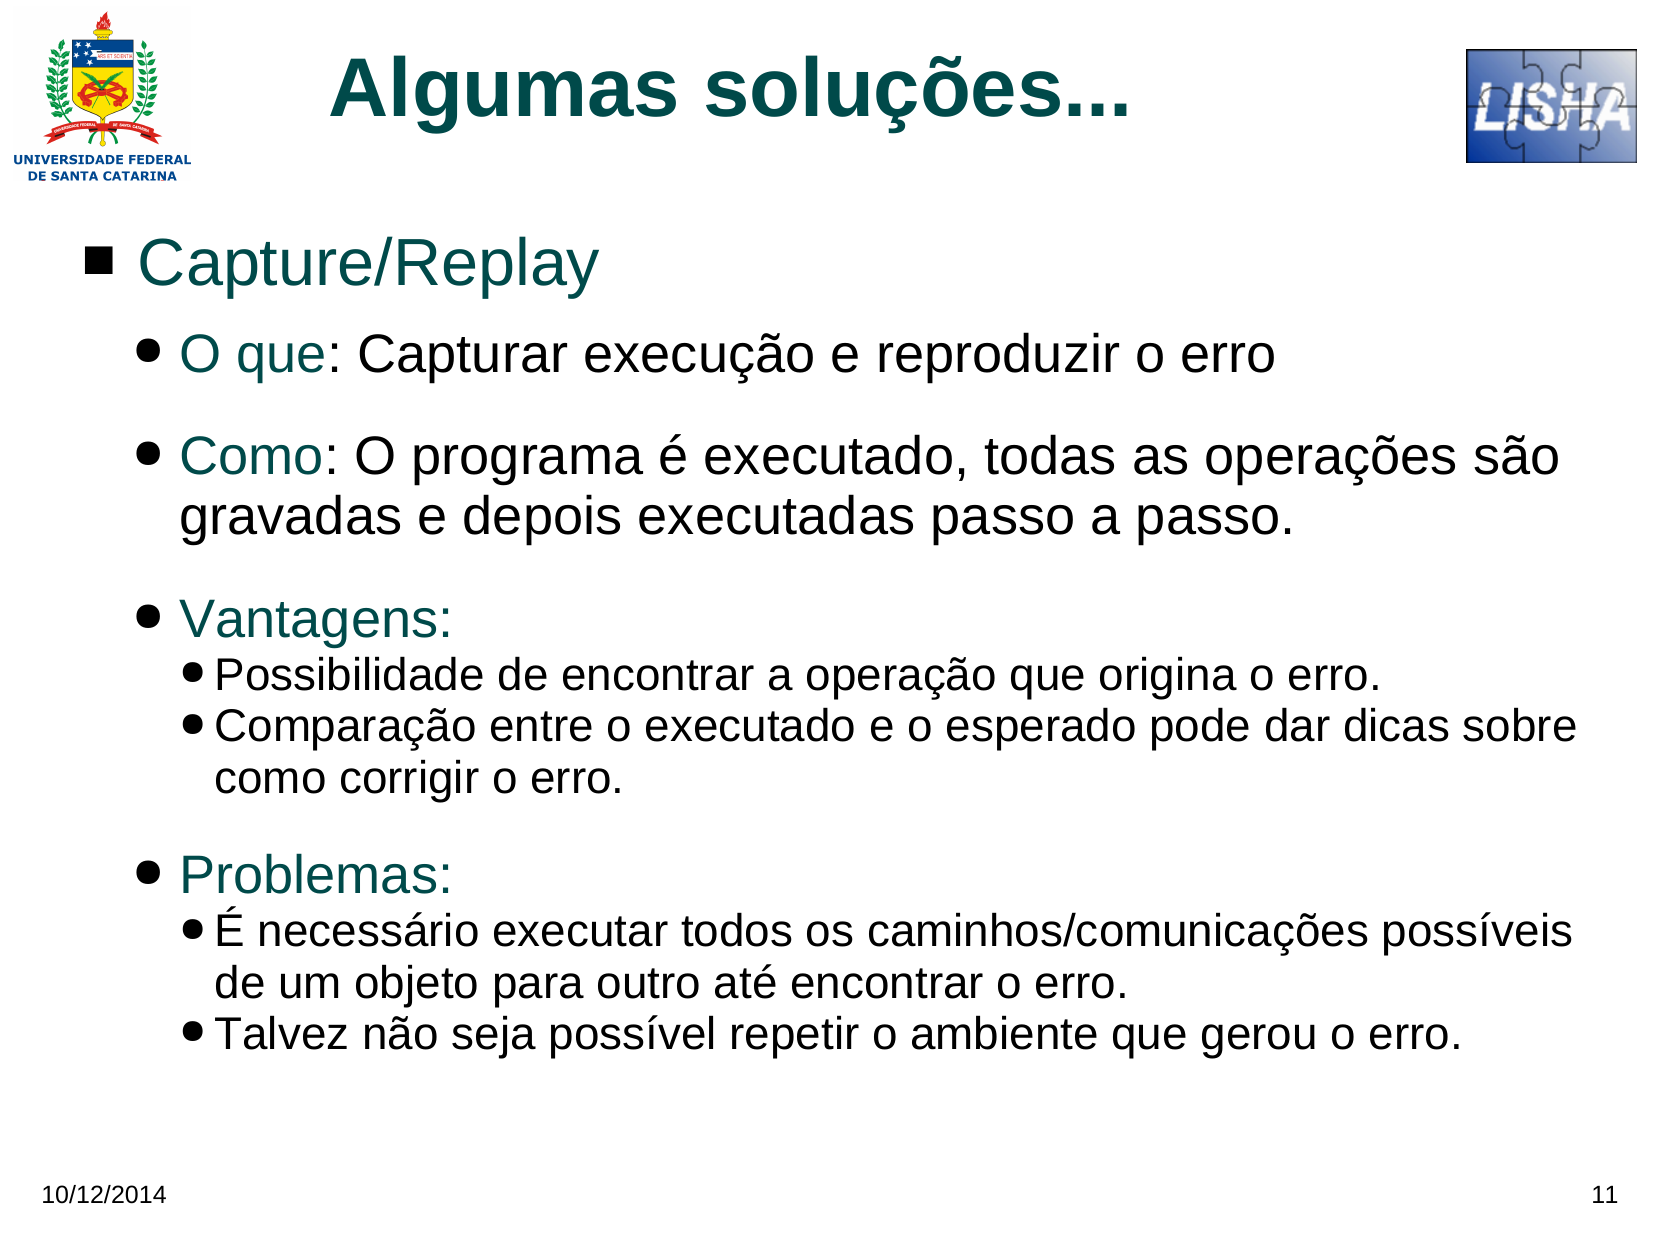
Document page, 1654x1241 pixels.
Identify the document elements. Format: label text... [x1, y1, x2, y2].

title Algumas soluções... [37, 37, 1426, 151]
picture [1466, 49, 1637, 163]
list Capture/Replay O que: Capturar execução e reproduzir o erro Como: O programa é executado, todas as operações são gravadas e depois executadas passo a passo. Vantagens: Possibilidade de encontrar a operação que origina o erro. Comparação entre o executado e o esperado pode dar dicas sobre como corrigir o erro. Problemas: É necessário executar todos os caminhos/comunicações possíveis de um objeto para outro até encontrar o erro. Talvez não seja possível repetir o ambiente que gerou o erro. [37, 225, 1613, 1163]
picture [13, 6, 191, 181]
